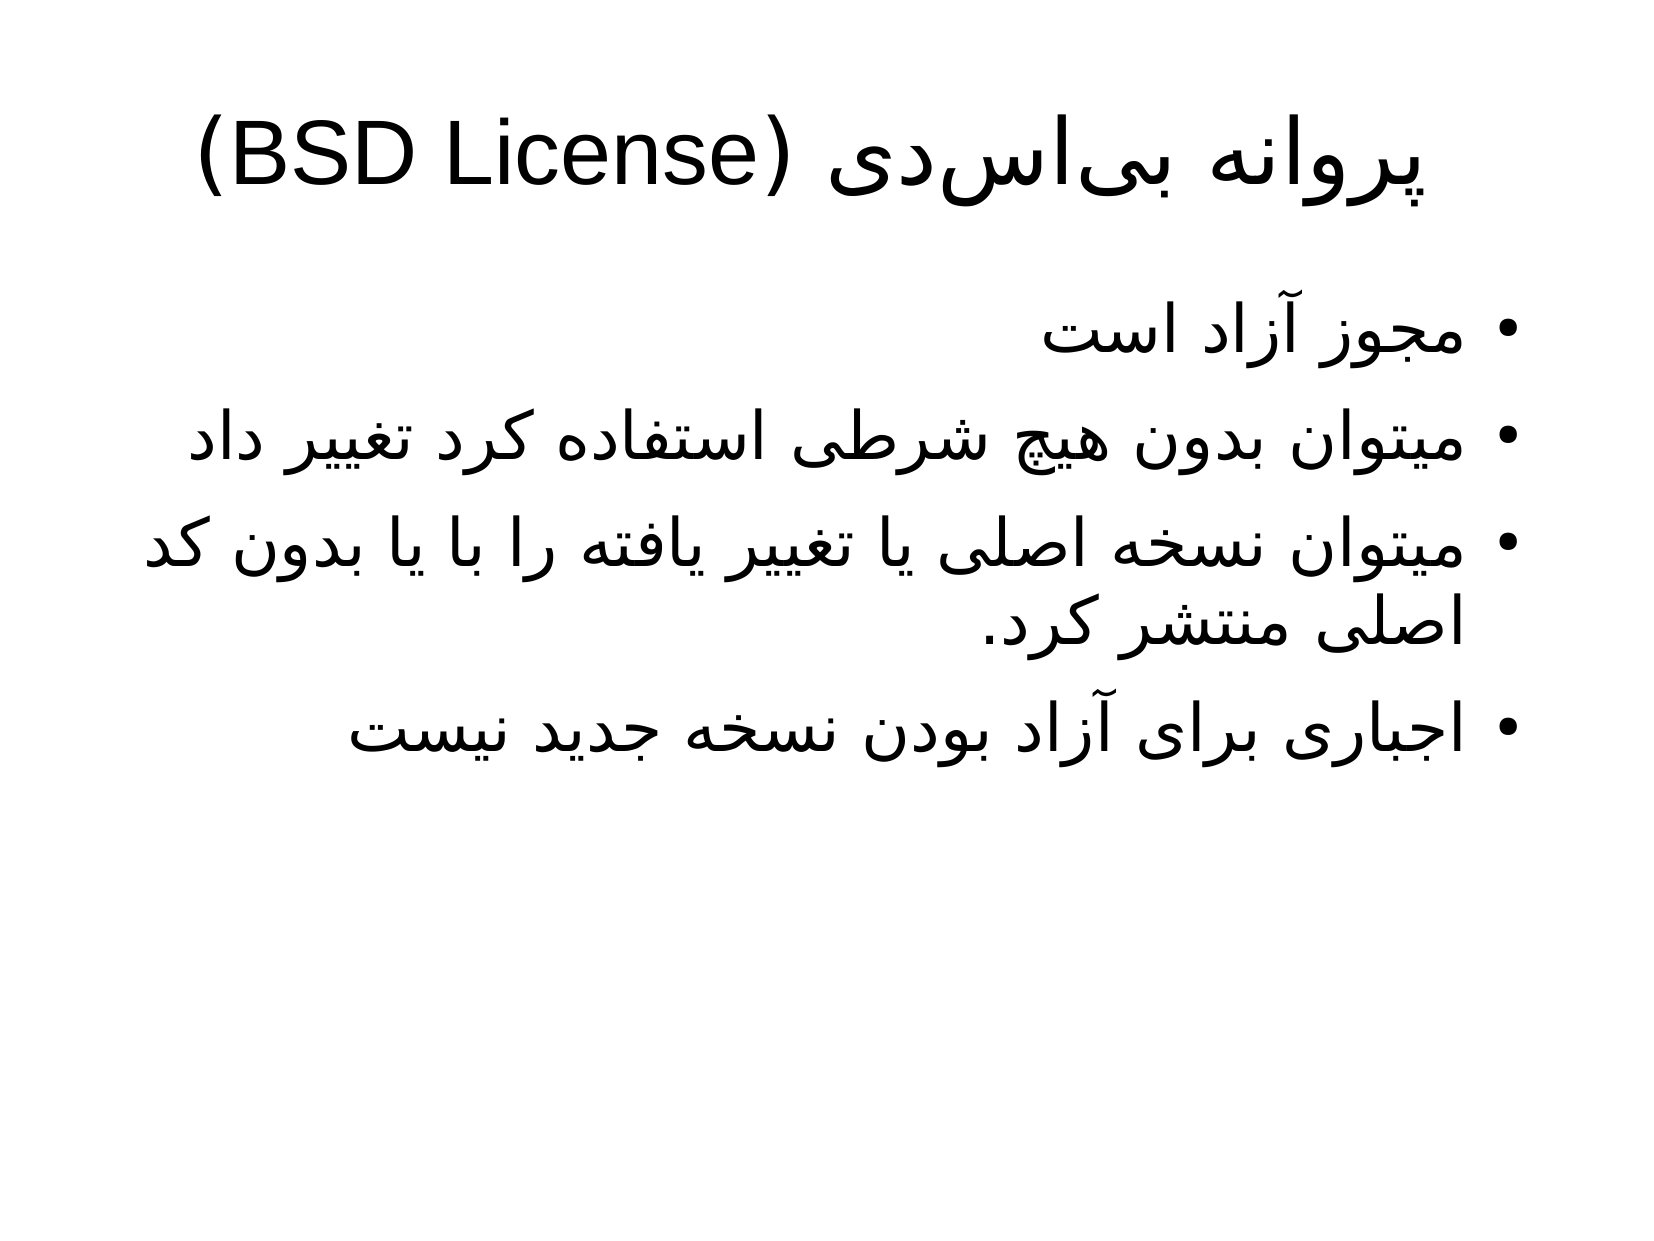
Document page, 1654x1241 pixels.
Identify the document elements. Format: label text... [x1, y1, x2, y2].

title پروانه بی‌اس‌دی (BSD License) [82, 49, 1571, 257]
list مجوز آزاد است میتوان بدون هیچ شرطی استفاده کرد تغییر داد میتوان نسخه اصلی یا تغییر یافته را با یا بدون کد اصلی منتشر کرد. اجباری برای آزاد بودن نسخه جدید نیست [82, 290, 1538, 1010]
